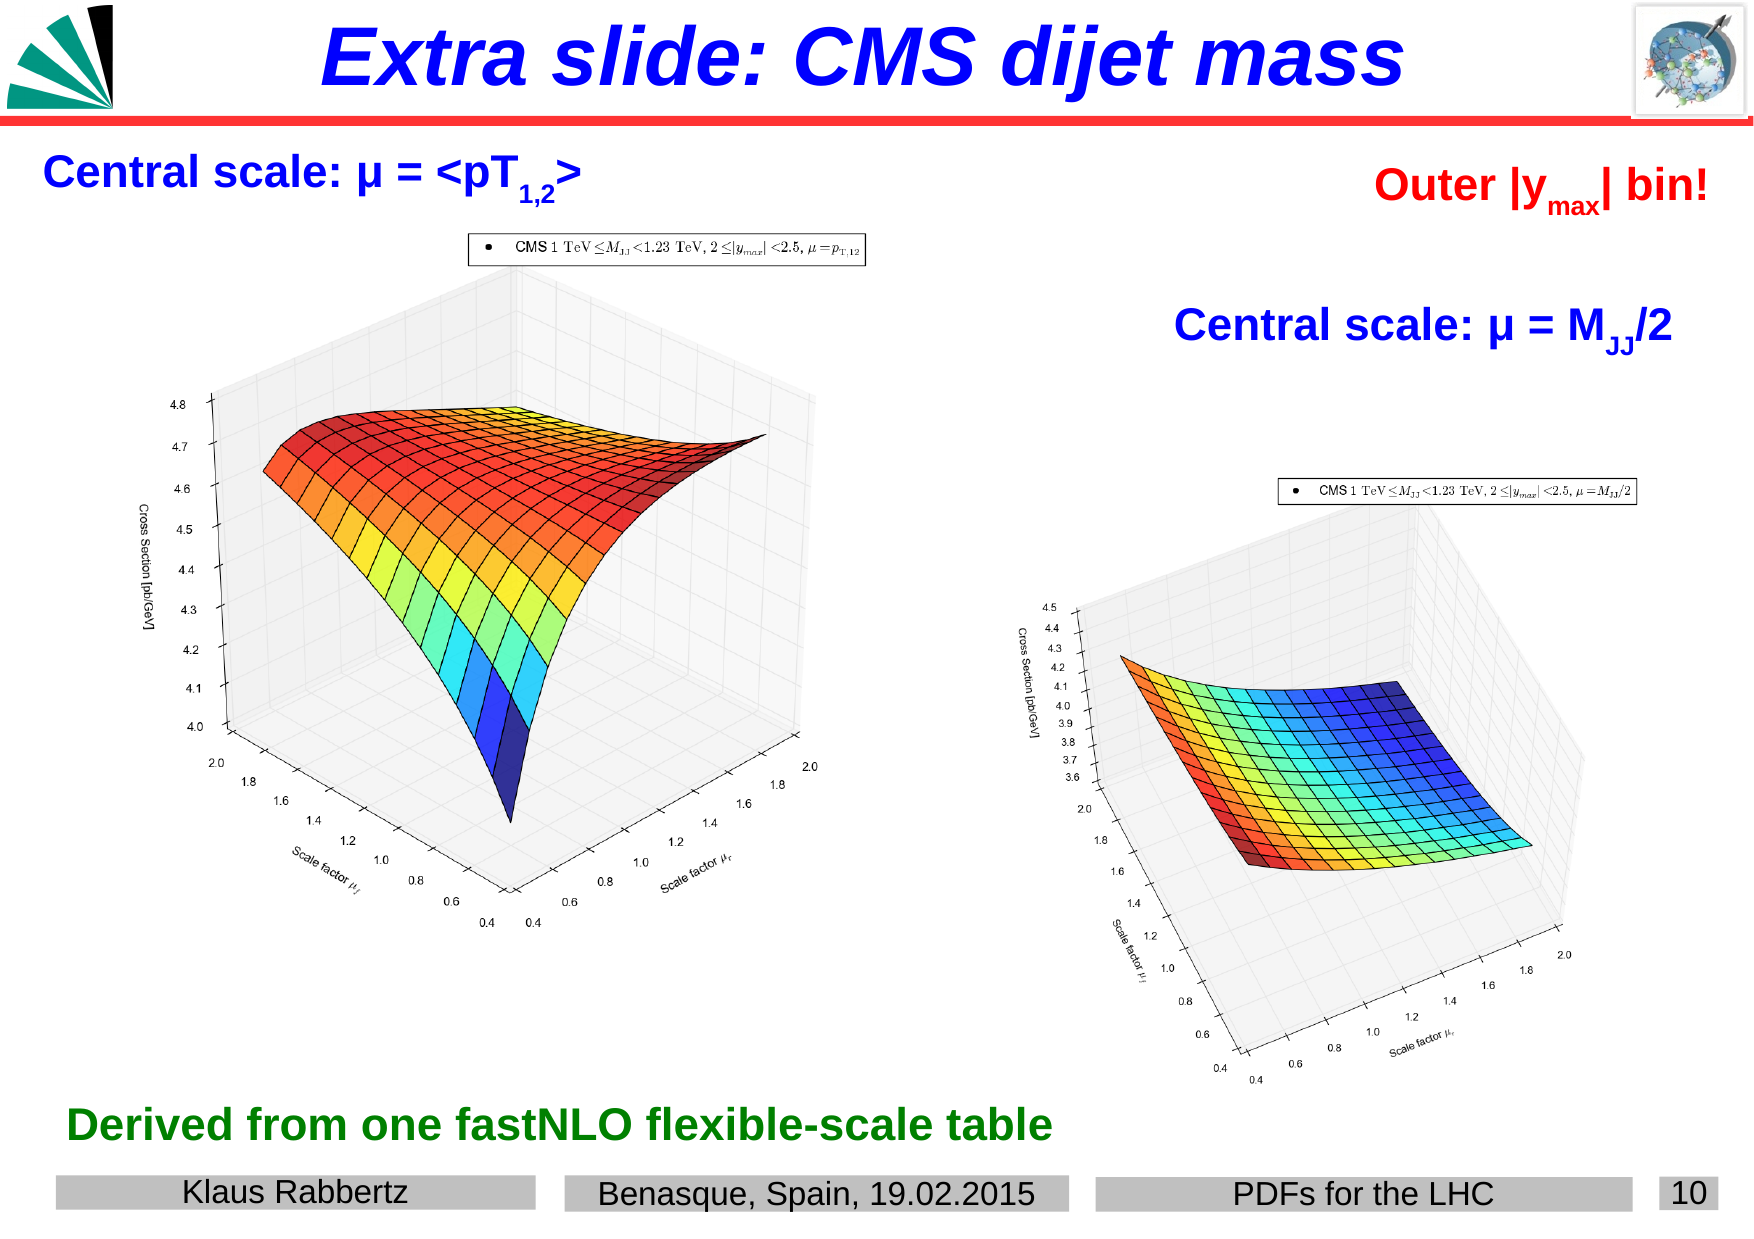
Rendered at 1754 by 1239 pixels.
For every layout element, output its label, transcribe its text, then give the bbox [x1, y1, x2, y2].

text_box Derived from one fastNLO flexible-scale table [54, 1092, 1066, 1156]
title Extra slide: CMS dijet mass [123, 0, 1606, 114]
picture [1631, 2, 1748, 119]
text_box Outer |ymax| bin! [1362, 153, 1721, 228]
picture [7, 5, 113, 110]
picture [15, 139, 1726, 1164]
text_box Central scale: μ = MJJ/2 [1162, 292, 1686, 368]
text_box Central scale: μ = <pT1,2> [30, 140, 595, 215]
